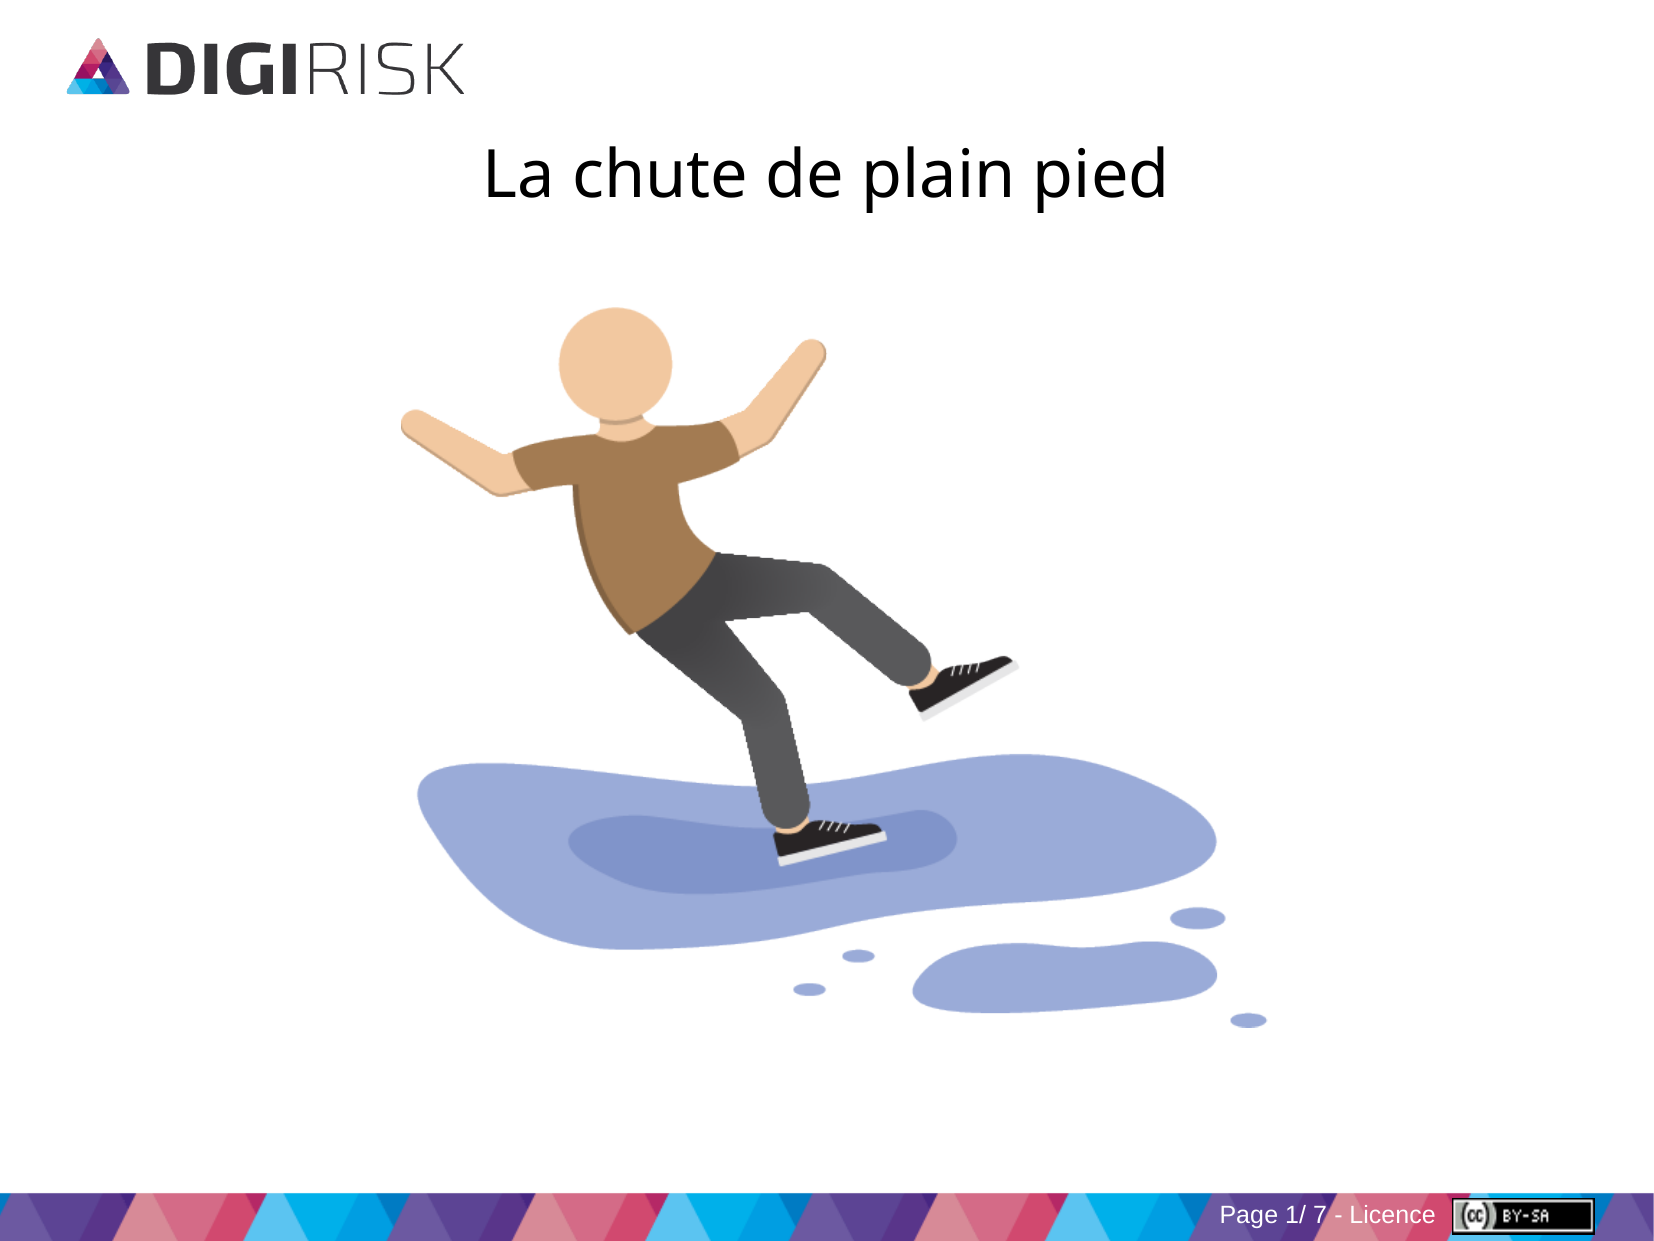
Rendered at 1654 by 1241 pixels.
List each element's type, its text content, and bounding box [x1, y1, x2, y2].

picture [0, 1175, 1654, 1241]
picture [64, 35, 464, 95]
picture [401, 307, 1268, 1028]
title La chute de plain pied [64, 130, 1589, 212]
